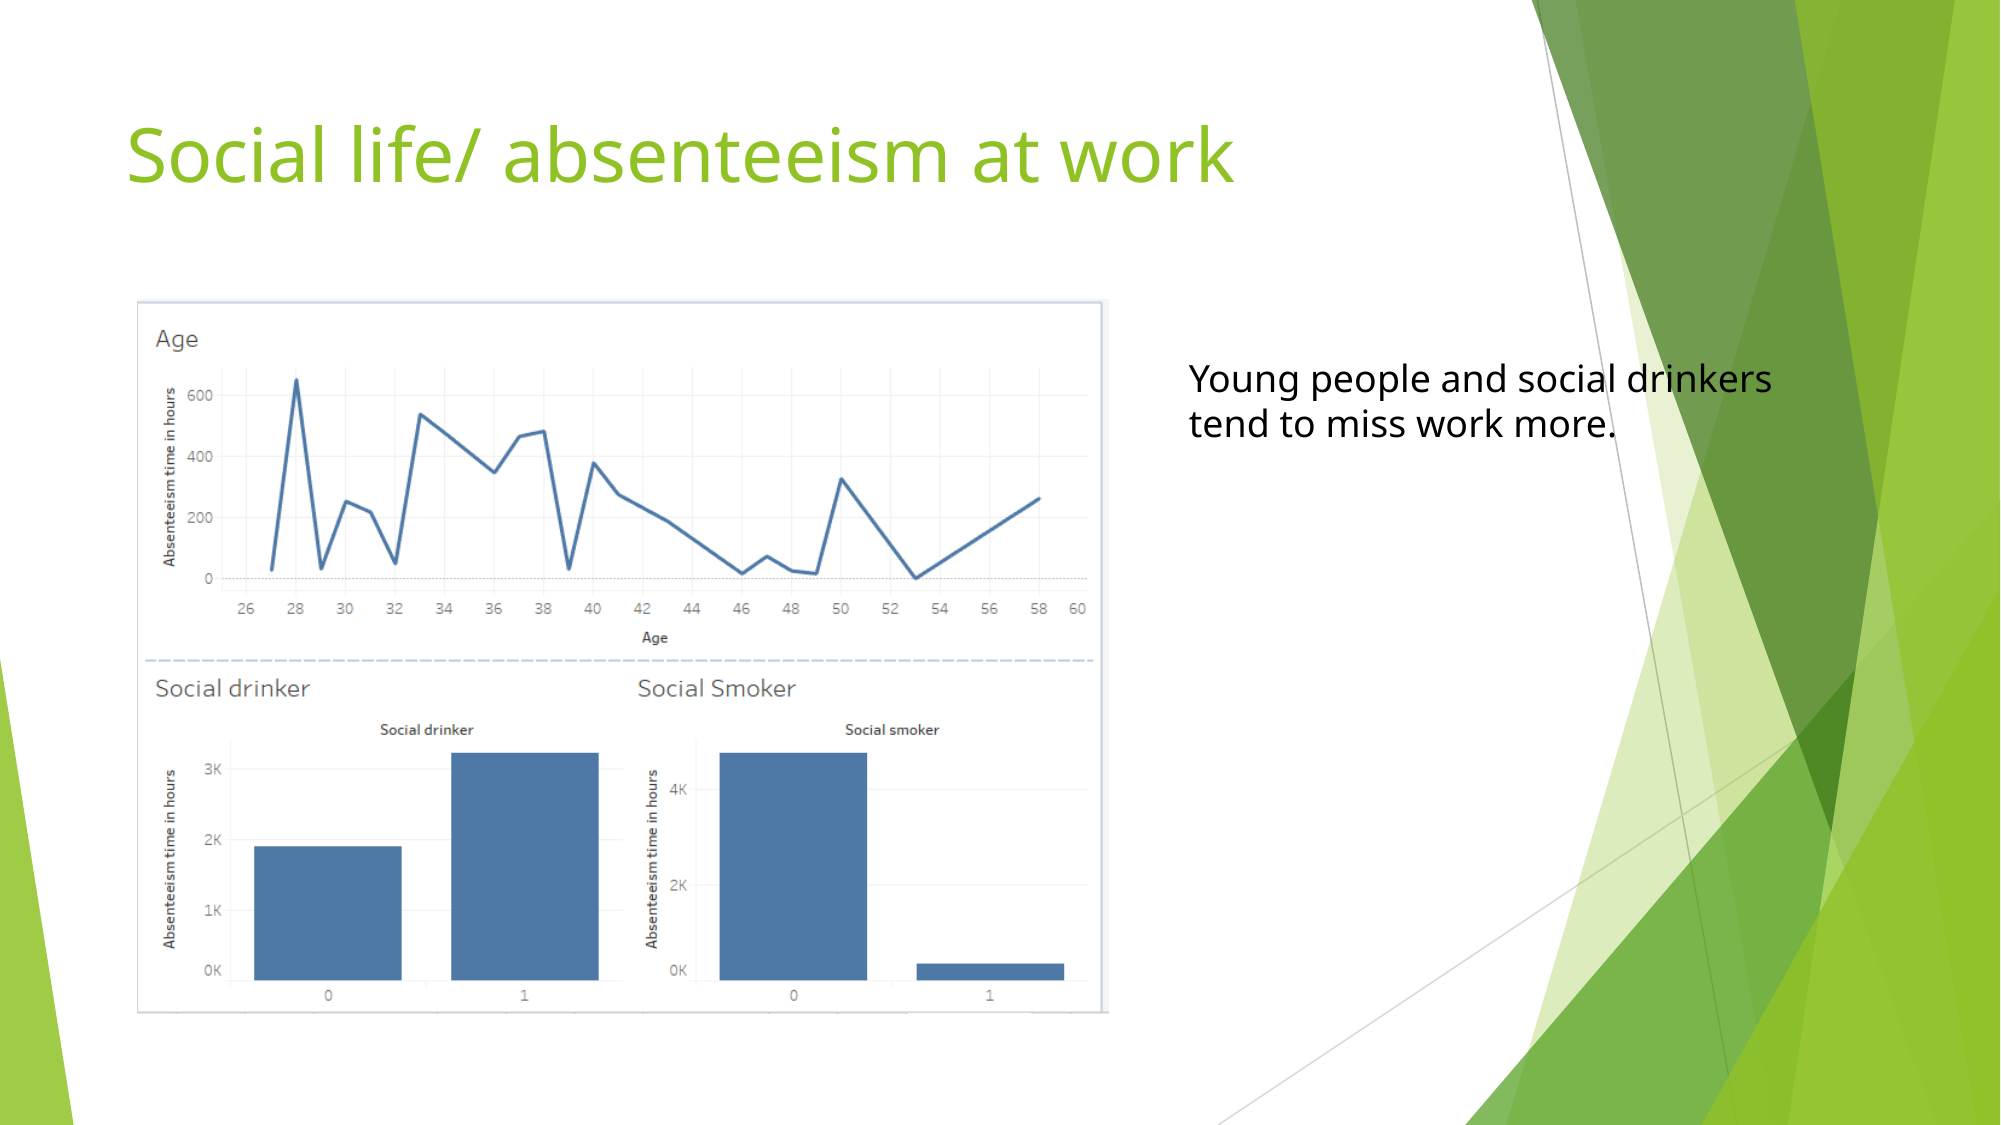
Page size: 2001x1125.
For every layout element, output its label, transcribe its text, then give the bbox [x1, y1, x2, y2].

title Social life/ absenteeism at work [111, 99, 1522, 317]
text_box Young people and social drinkers tend to miss work more. [1173, 347, 1803, 454]
picture [137, 299, 1109, 1014]
